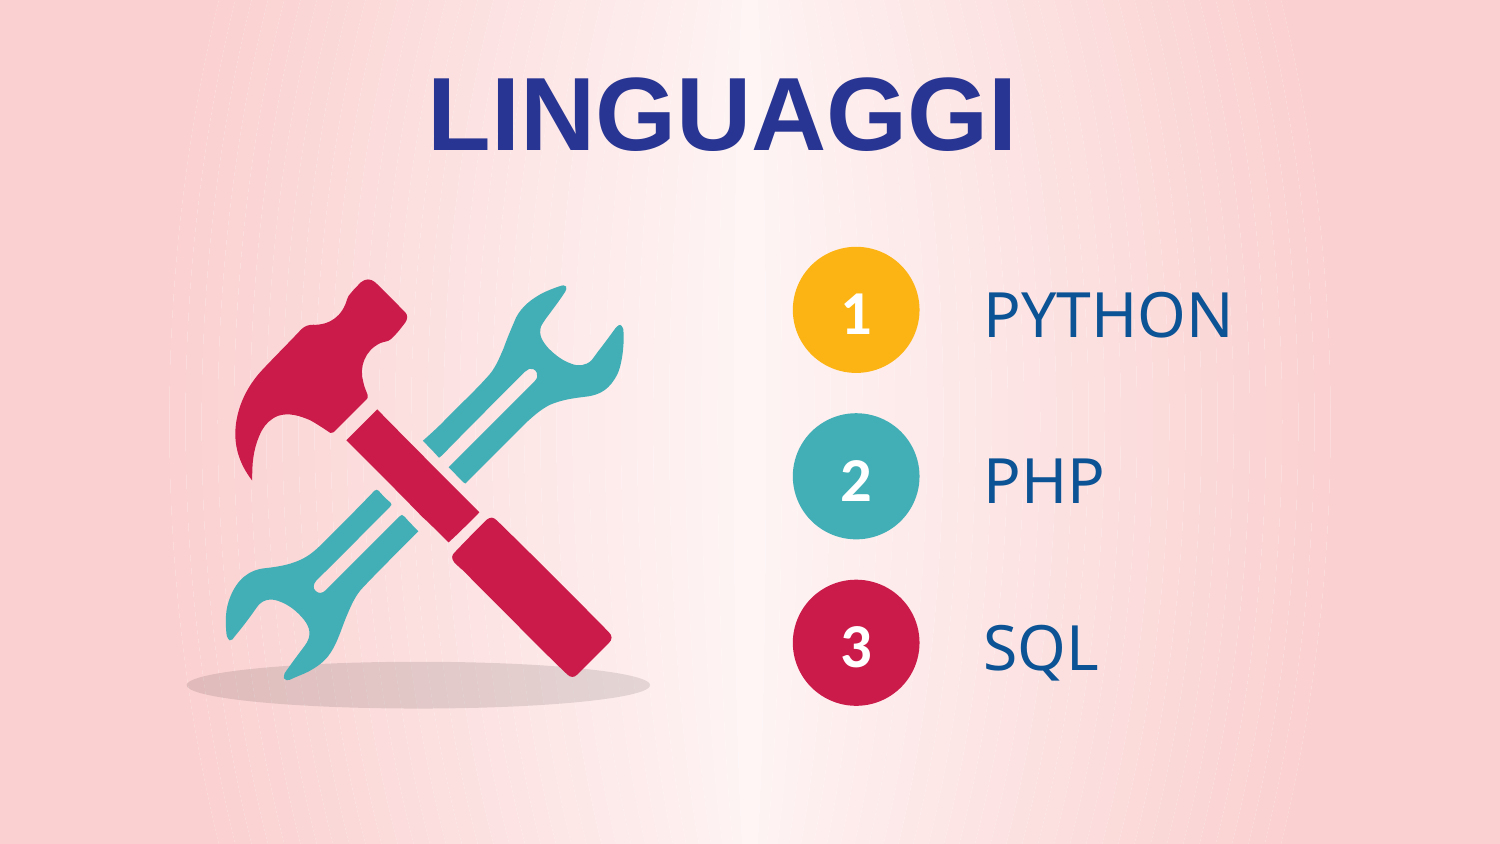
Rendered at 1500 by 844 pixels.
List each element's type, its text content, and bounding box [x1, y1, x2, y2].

text_box 3 [792, 579, 920, 706]
text_box [422, 285, 624, 484]
text_box PYTHON [972, 269, 1416, 351]
text_box [235, 279, 408, 481]
text_box LINGUAGGI [369, 40, 1077, 167]
text_box [186, 489, 651, 709]
text_box [346, 409, 480, 543]
text_box 1 [792, 246, 920, 373]
text_box PHP [972, 435, 1416, 517]
text_box 2 [792, 413, 920, 540]
text_box SQL [972, 602, 1416, 684]
